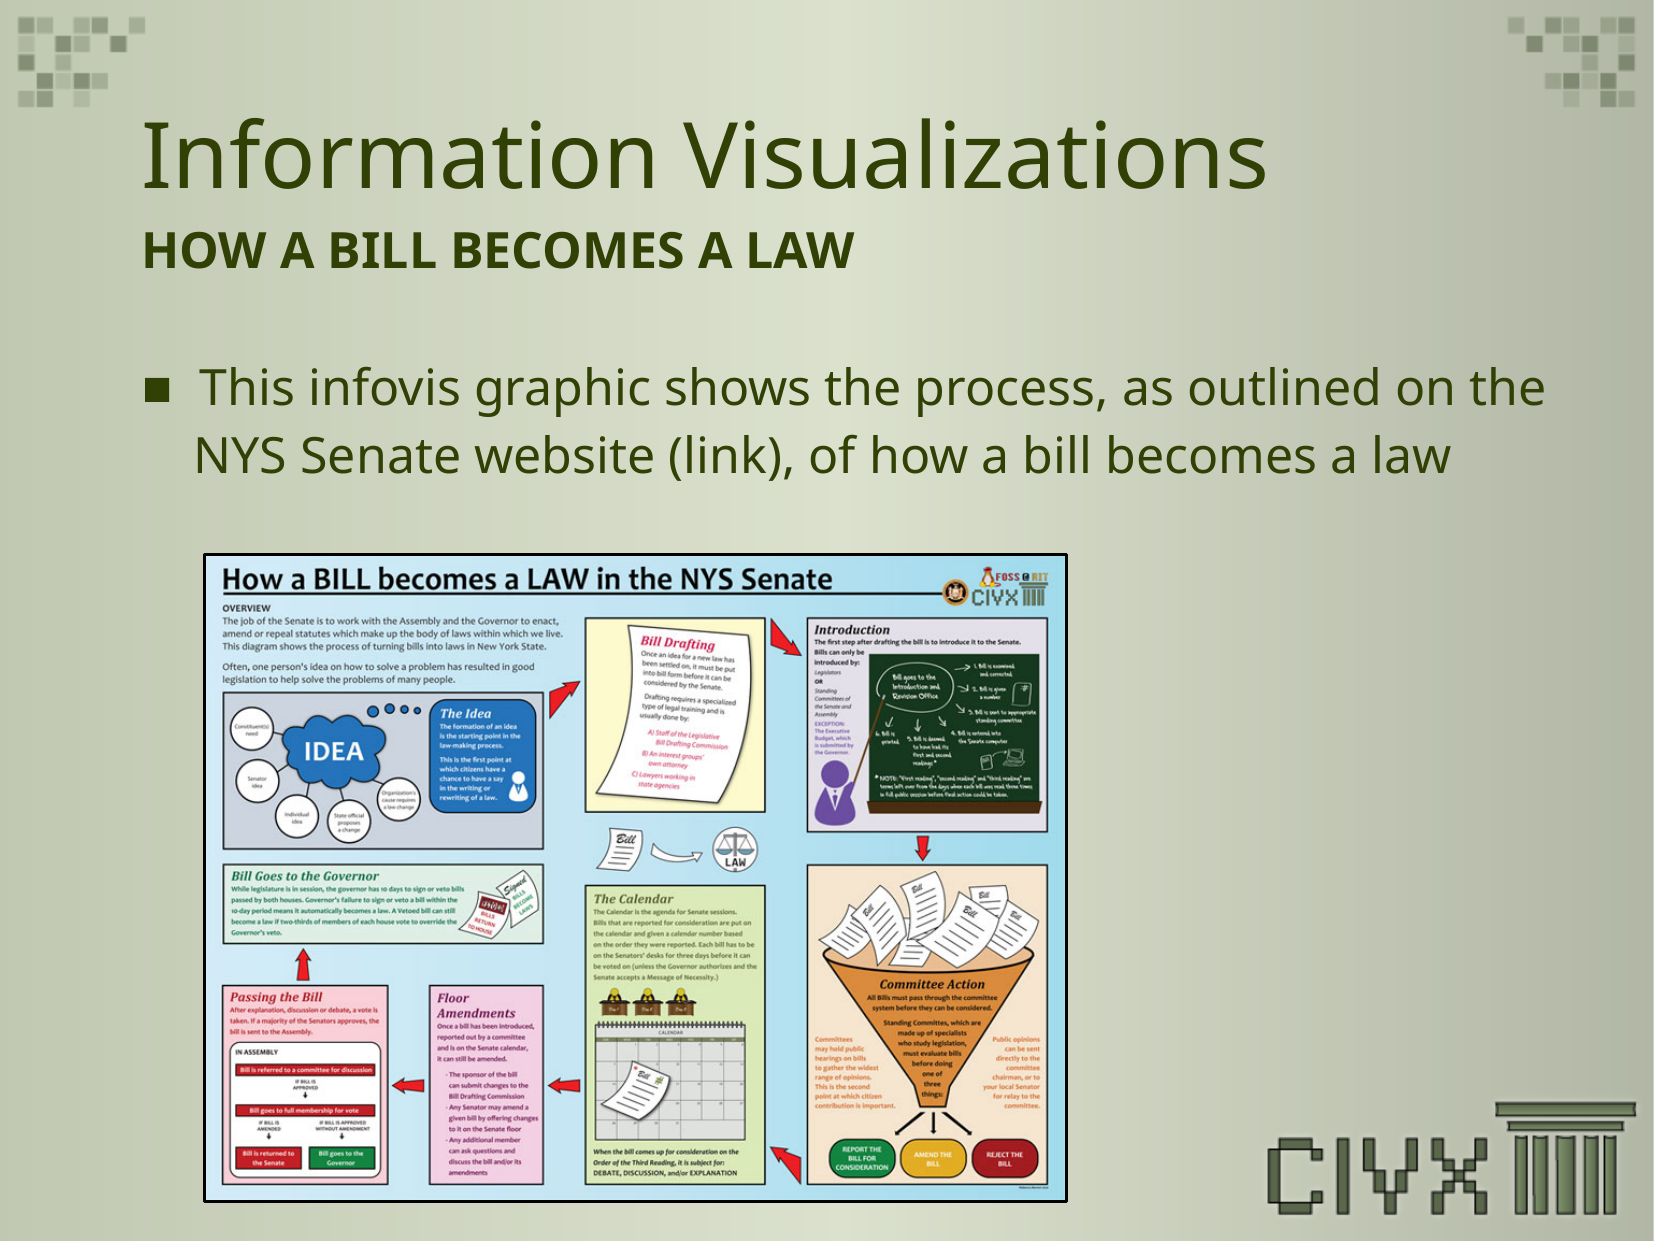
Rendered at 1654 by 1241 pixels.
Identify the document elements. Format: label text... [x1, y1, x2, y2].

subtitle HOW A BILL BECOMES A LAW n This infovis graphic shows the process, as outlined on the NYS Senate website (link), of how a bill becomes a law [141, 256, 1630, 1131]
title Information Visualizations [141, 56, 1630, 250]
picture [0, 0, 1654, 1241]
